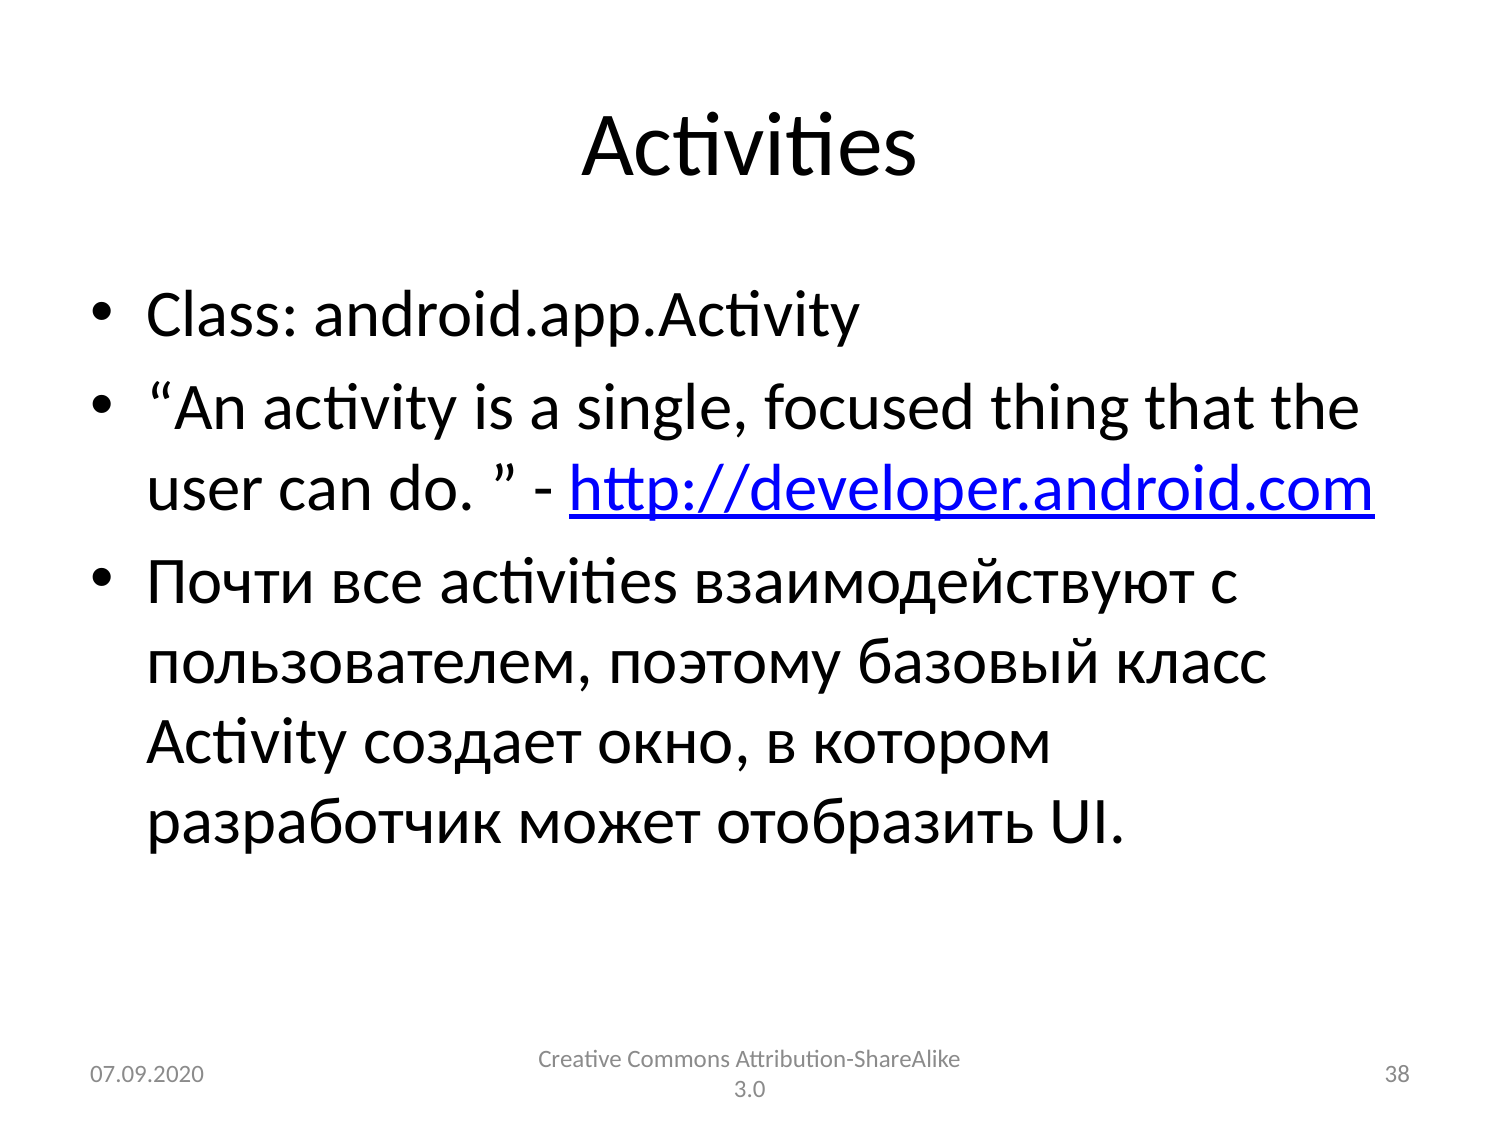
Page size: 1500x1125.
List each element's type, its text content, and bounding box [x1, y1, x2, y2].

slide_number <number> [1074, 1042, 1425, 1103]
title Activities [75, 45, 1425, 233]
list Class: android.app.Activity “An activity is a single, focused thing that the user can do. ” - http://developer.android.com Почти все activities взаимодействуют с пользователем, поэтому базовый класс Activity создает окно, в котором разработчик может отобразить UI. [75, 262, 1425, 1005]
footer Creative Commons Attribution-ShareAlike 3.0 [512, 1042, 988, 1103]
